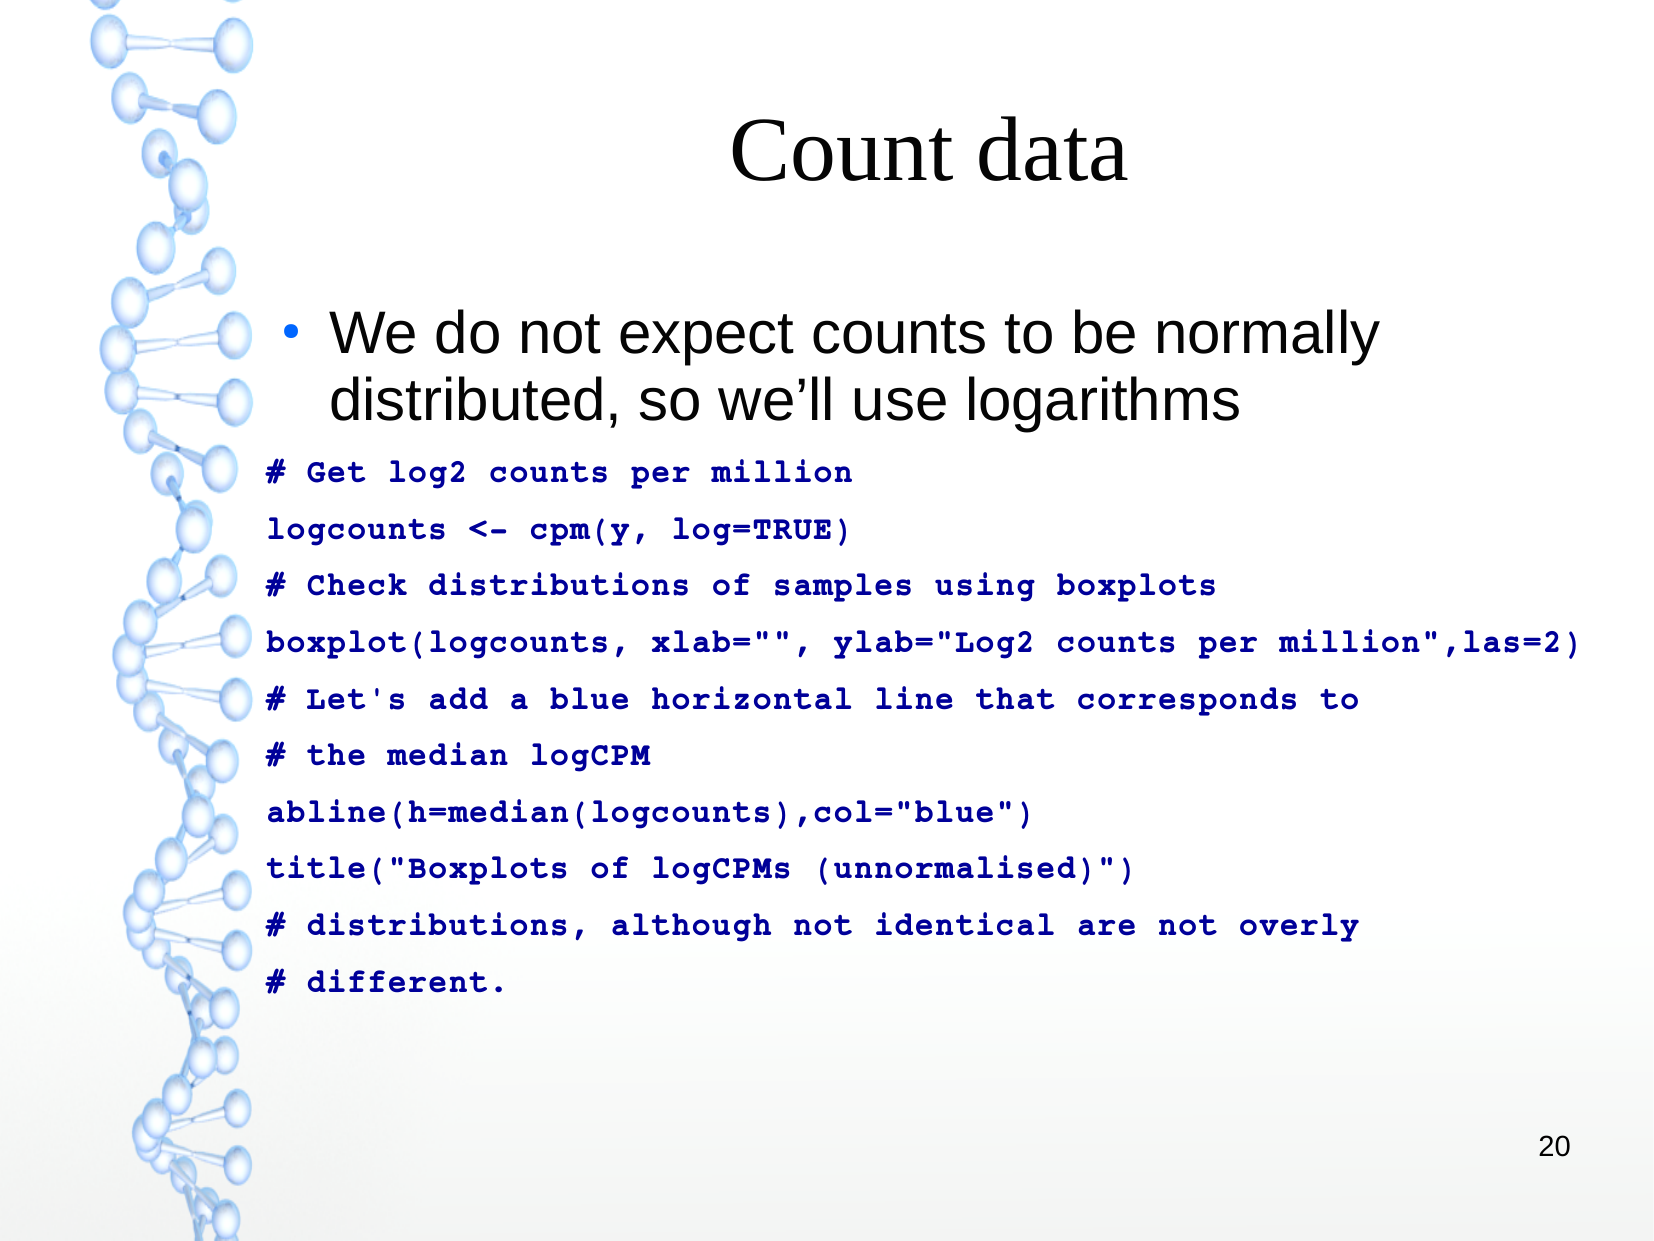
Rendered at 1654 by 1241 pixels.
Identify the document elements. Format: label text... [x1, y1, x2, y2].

picture [0, 0, 1654, 1241]
list We do not expect counts to be normally distributed, so we’ll use logarithms # Get log2 counts per million logcounts <- cpm(y, log=TRUE) # Check distributions of samples using boxplots boxplot(logcounts, xlab="", ylab="Log2 counts per million",las=2) # Let's add a blue horizontal line that corresponds to # the median logCPM abline(h=median(logcounts),col="blue") title("Boxplots of logCPMs (unnormalised)") # distributions, although not identical are not overly # different. [265, 299, 1595, 1019]
title Count data [265, 47, 1595, 252]
